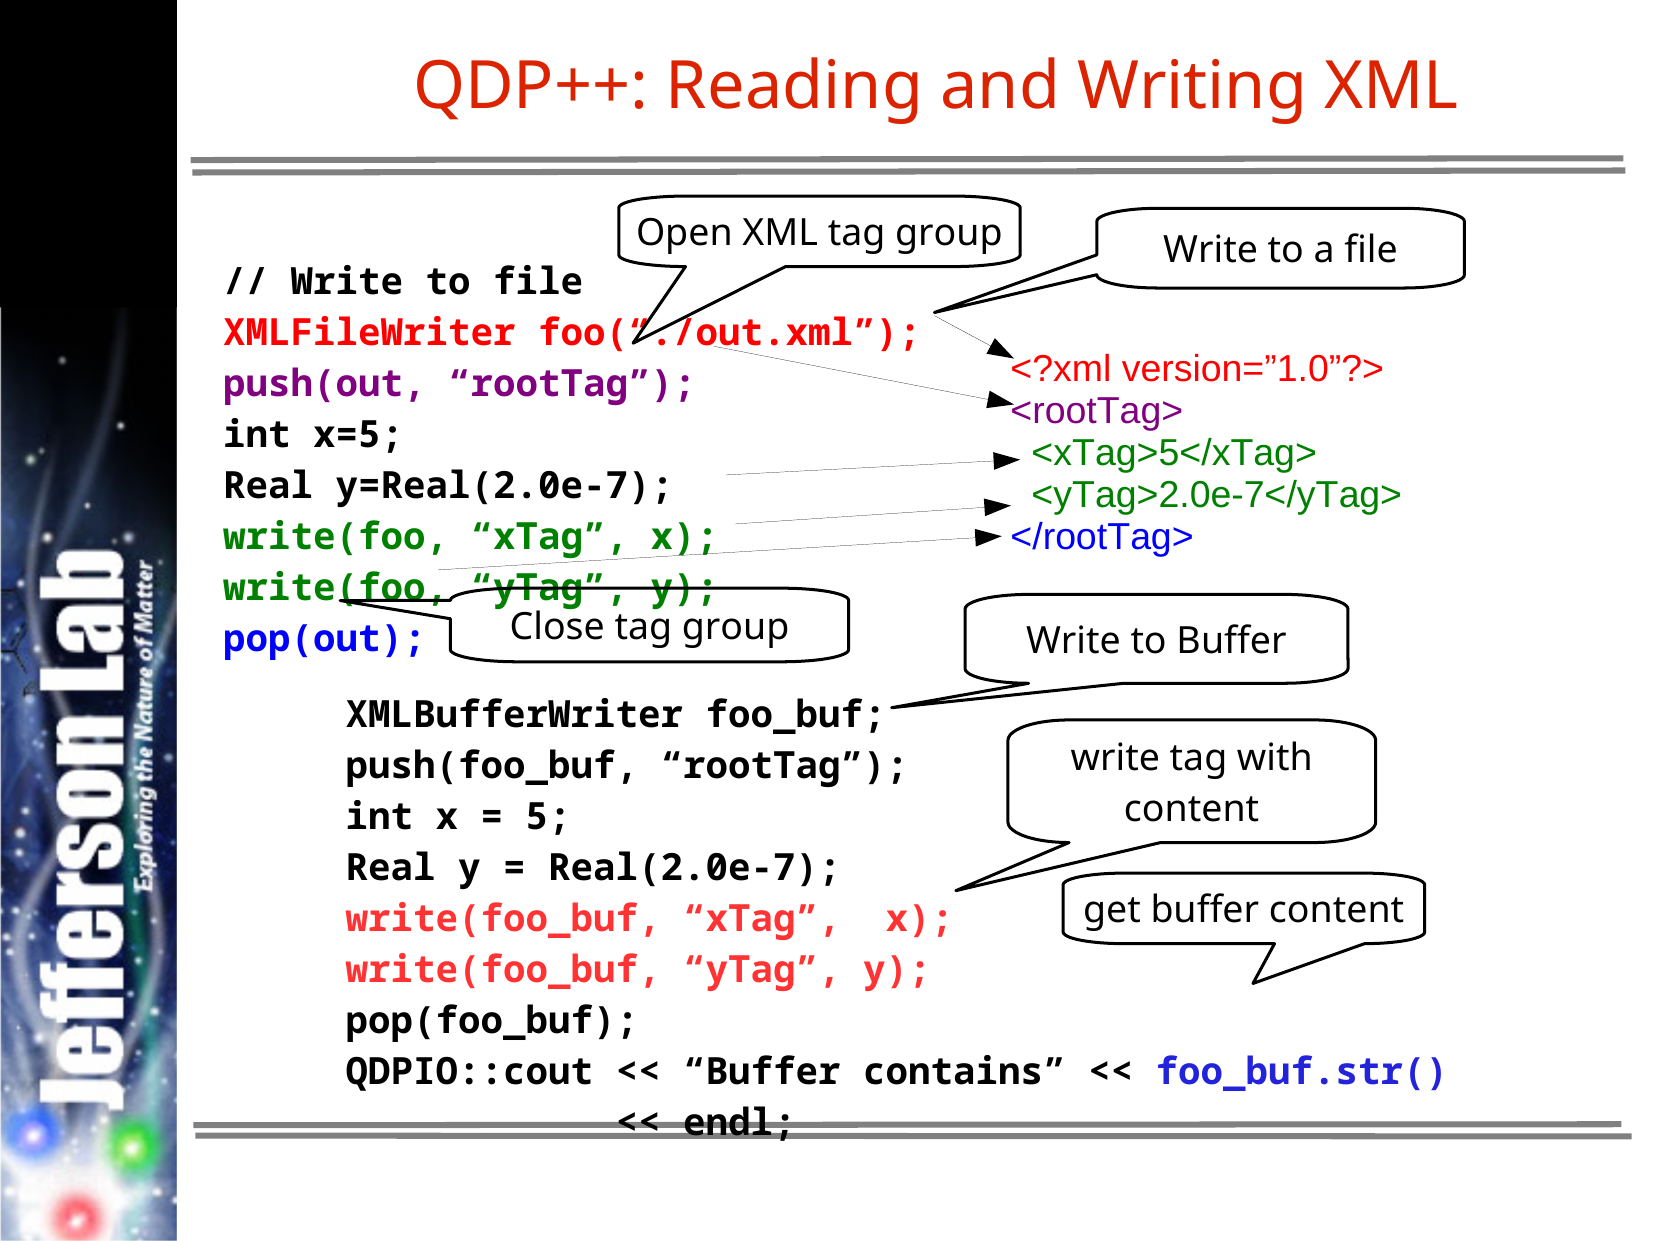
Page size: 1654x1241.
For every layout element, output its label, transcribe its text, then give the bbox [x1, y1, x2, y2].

text_box Write to a file [934, 208, 1465, 313]
text_box Open XML tag group [618, 196, 1021, 344]
text_box write tag with content [955, 719, 1376, 891]
text_box Write to Buffer [891, 594, 1349, 708]
text_box get buffer content [1063, 873, 1425, 984]
title QDP++: Reading and Writing XML [235, 17, 1638, 149]
picture [2, 308, 176, 1240]
text_box Close tag group [340, 588, 849, 662]
text_box XMLBufferWriter foo_buf; push(foo_buf, “rootTag”); int x = 5; Real y = Real(2.0e-7); write(foo_buf, “xTag”, x); write(foo_buf, “yTag”, y); pop(foo_buf); QDPIO::cout << “Buffer contains” << foo_buf.str() << endl; [330, 680, 1493, 1082]
text_box <?xml version=”1.0”?> <rootTag> <xTag>5</xTag> <yTag>2.0e-7</yTag> </rootTag> [995, 340, 1563, 565]
text_box // Write to file XMLFileWriter foo(“./out.xml”); push(out, “rootTag”); int x=5; Real y=Real(2.0e-7); write(foo, “xTag”, x); write(foo, “yTag”, y); pop(out); [208, 196, 936, 681]
